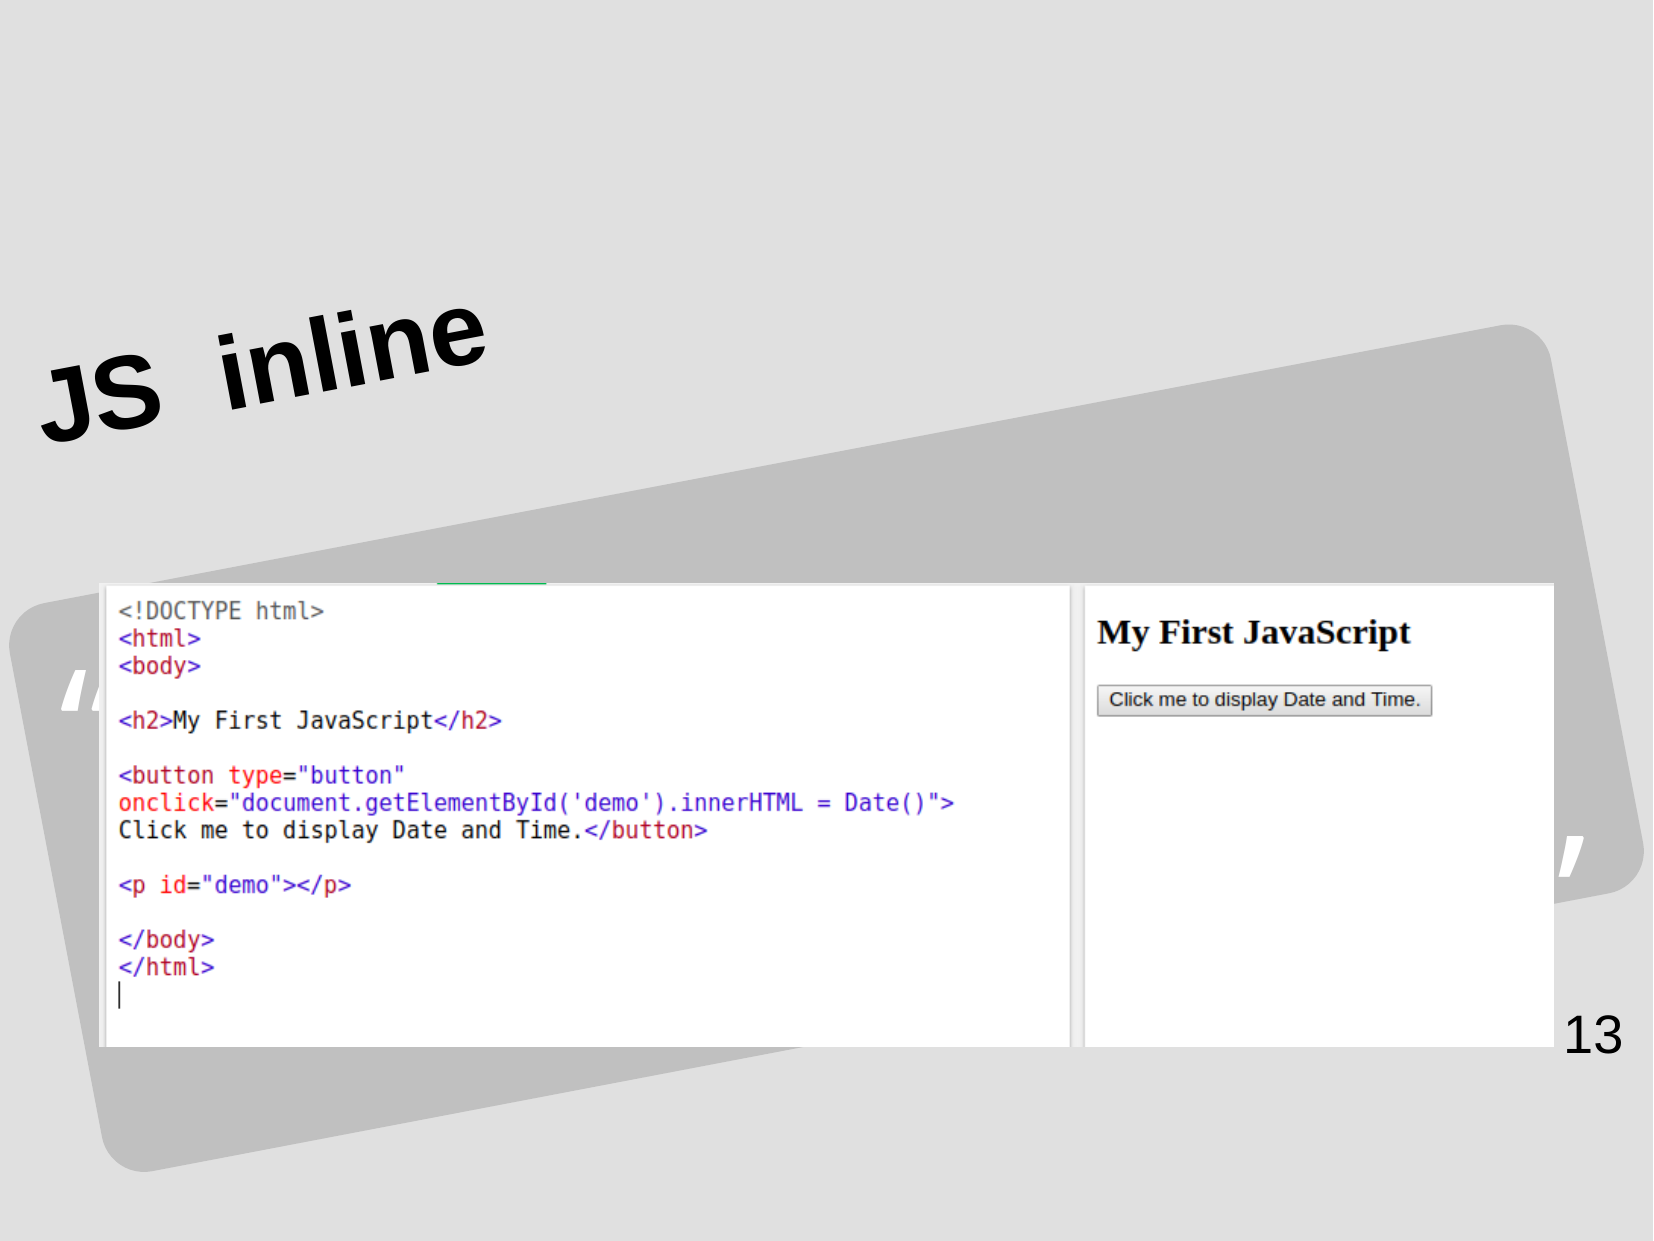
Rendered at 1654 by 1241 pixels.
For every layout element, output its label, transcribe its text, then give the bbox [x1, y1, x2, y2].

title JS inline [16, 29, 1518, 512]
picture [99, 583, 1554, 1047]
